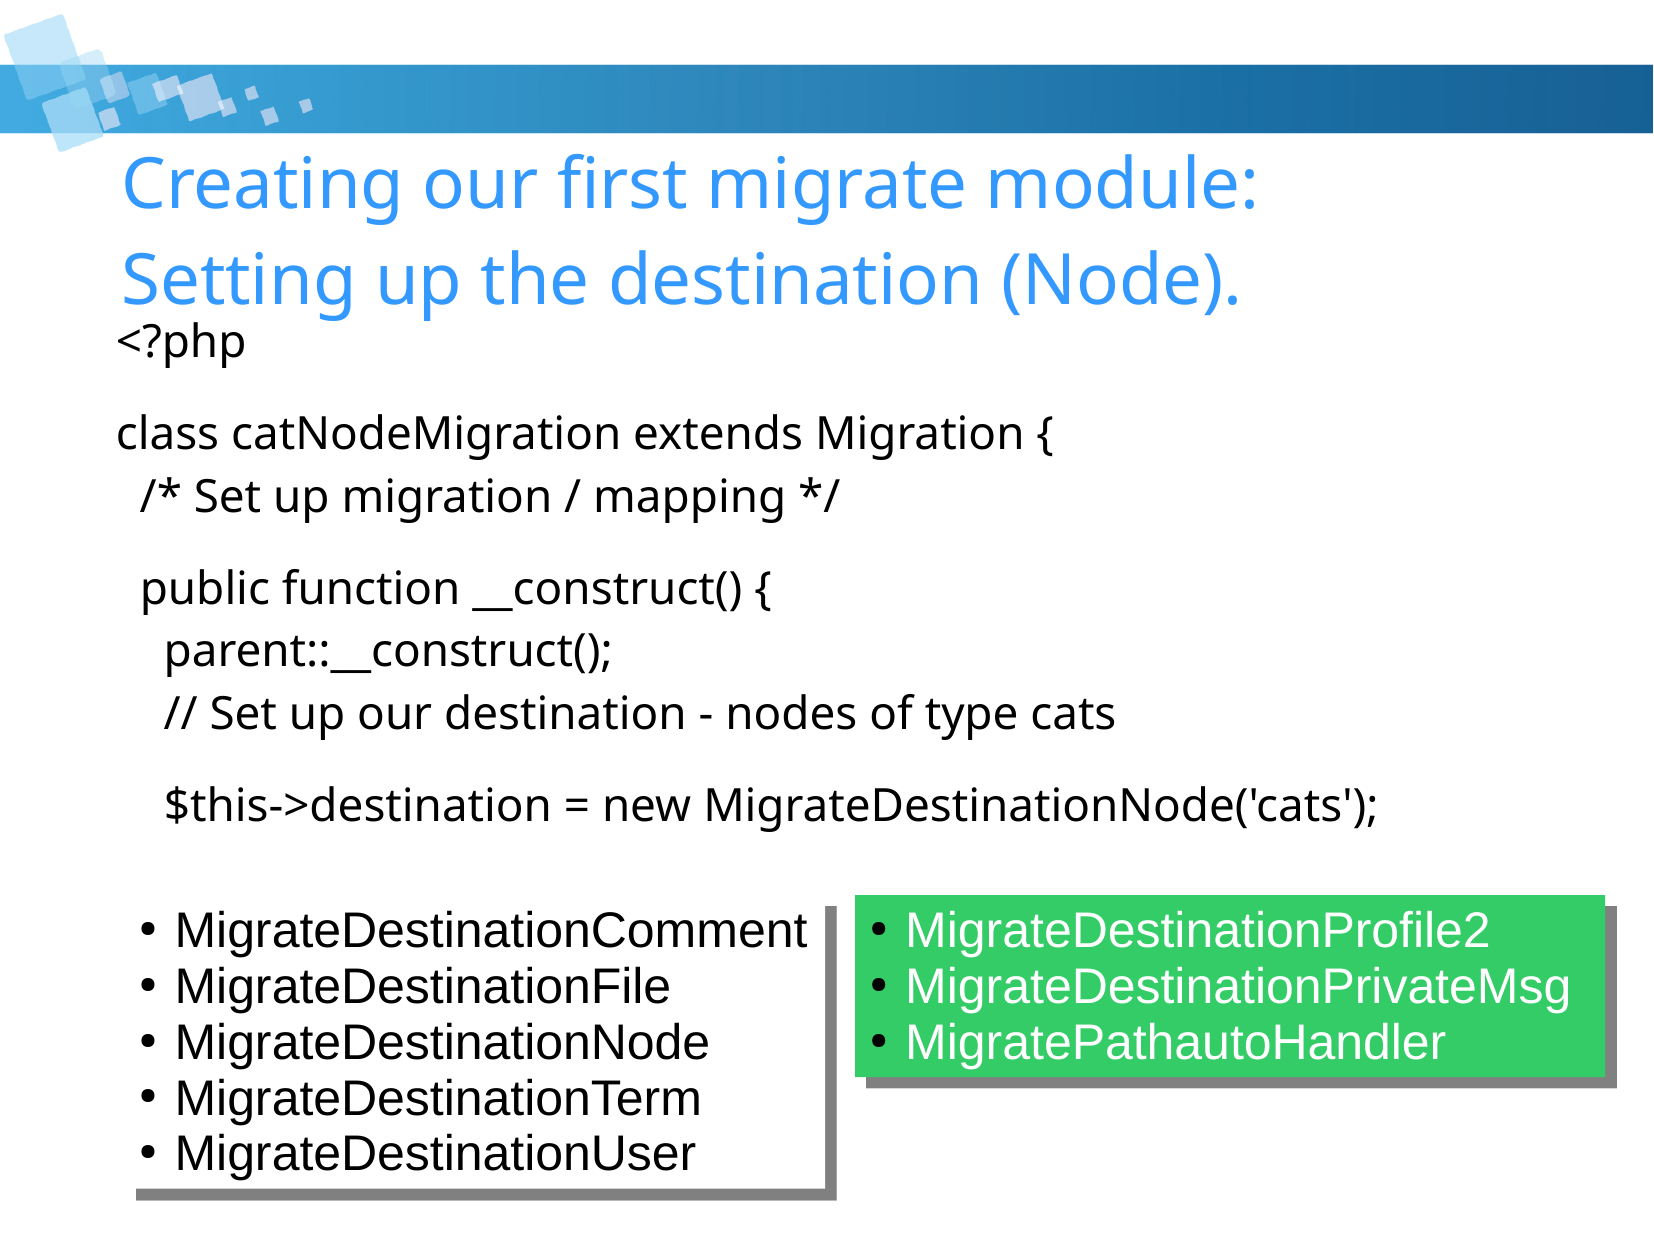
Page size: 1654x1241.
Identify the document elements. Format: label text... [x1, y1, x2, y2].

list <?php class catNodeMigration extends Migration { /* Set up migration / mapping */ public function __construct() { parent::__construct(); // Set up our destination - nodes of type cats $this->destination = new MigrateDestinationNode('cats'); [45, 308, 1636, 796]
text_box MigrateDestinationComment MigrateDestinationFile MigrateDestinationNode MigrateDestinationTerm MigrateDestinationUser [124, 895, 826, 1189]
picture [0, 0, 1653, 1238]
title Creating our first migrate module: Setting up the destination (Node). [121, 125, 1534, 308]
text_box MigrateDestinationProfile2 MigrateDestinationPrivateMsg MigratePathautoHandler [855, 895, 1606, 1078]
